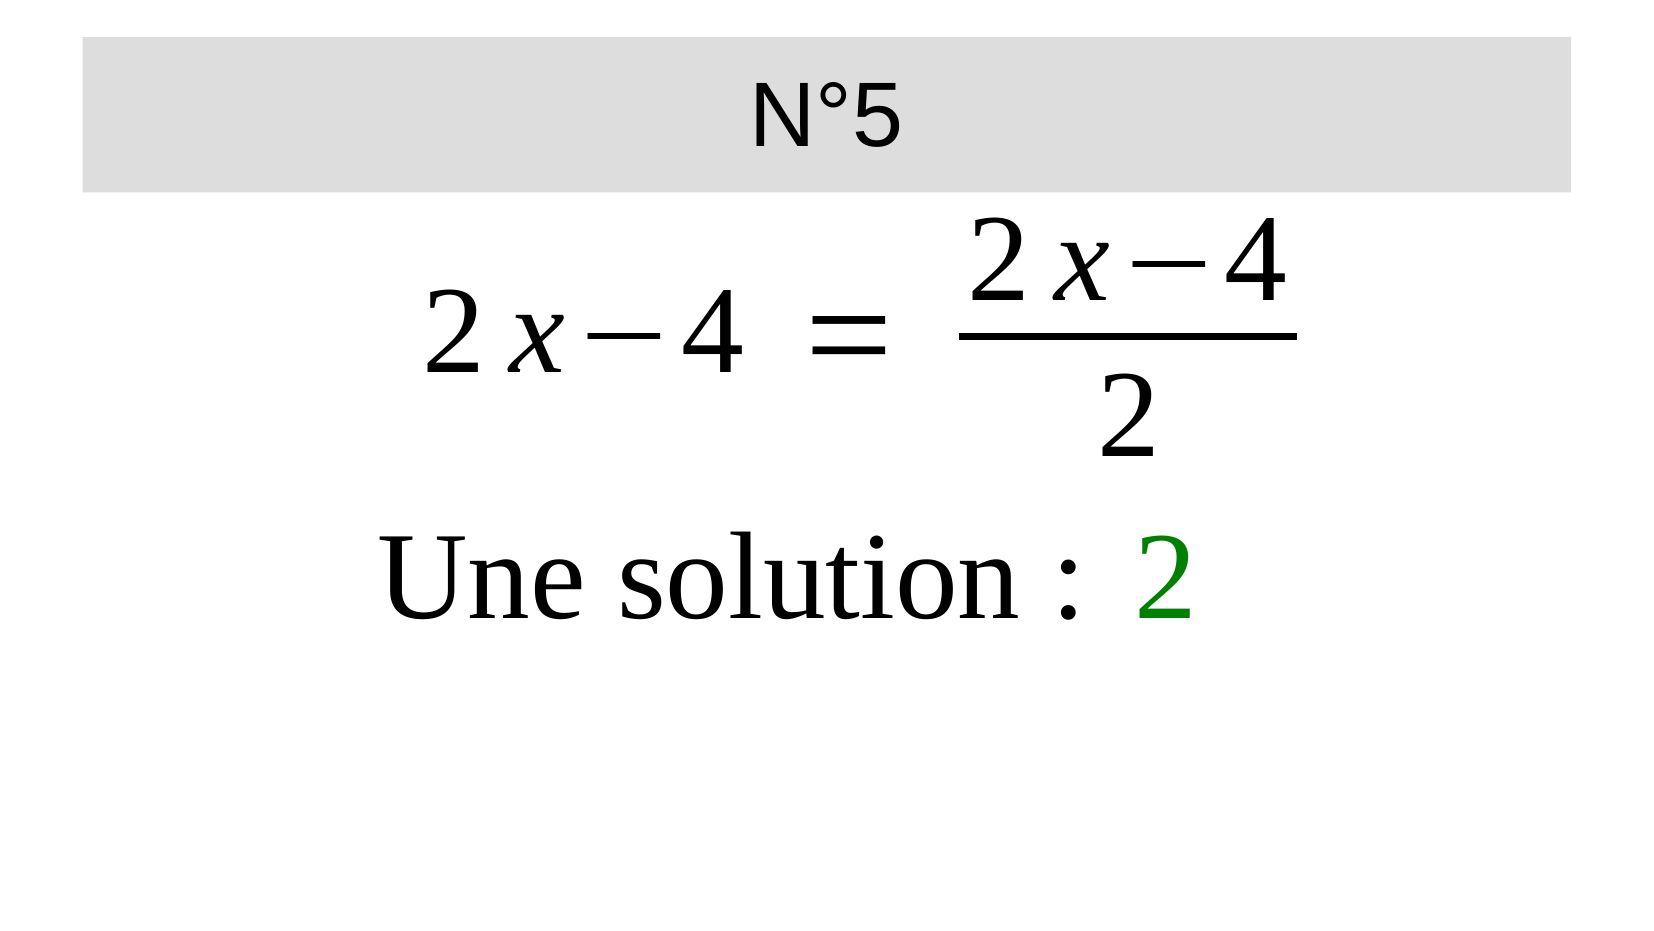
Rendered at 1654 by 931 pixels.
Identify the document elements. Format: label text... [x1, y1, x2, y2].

chart [413, 189, 1309, 485]
title N°5 [82, 37, 1571, 193]
chart [366, 507, 1205, 646]
